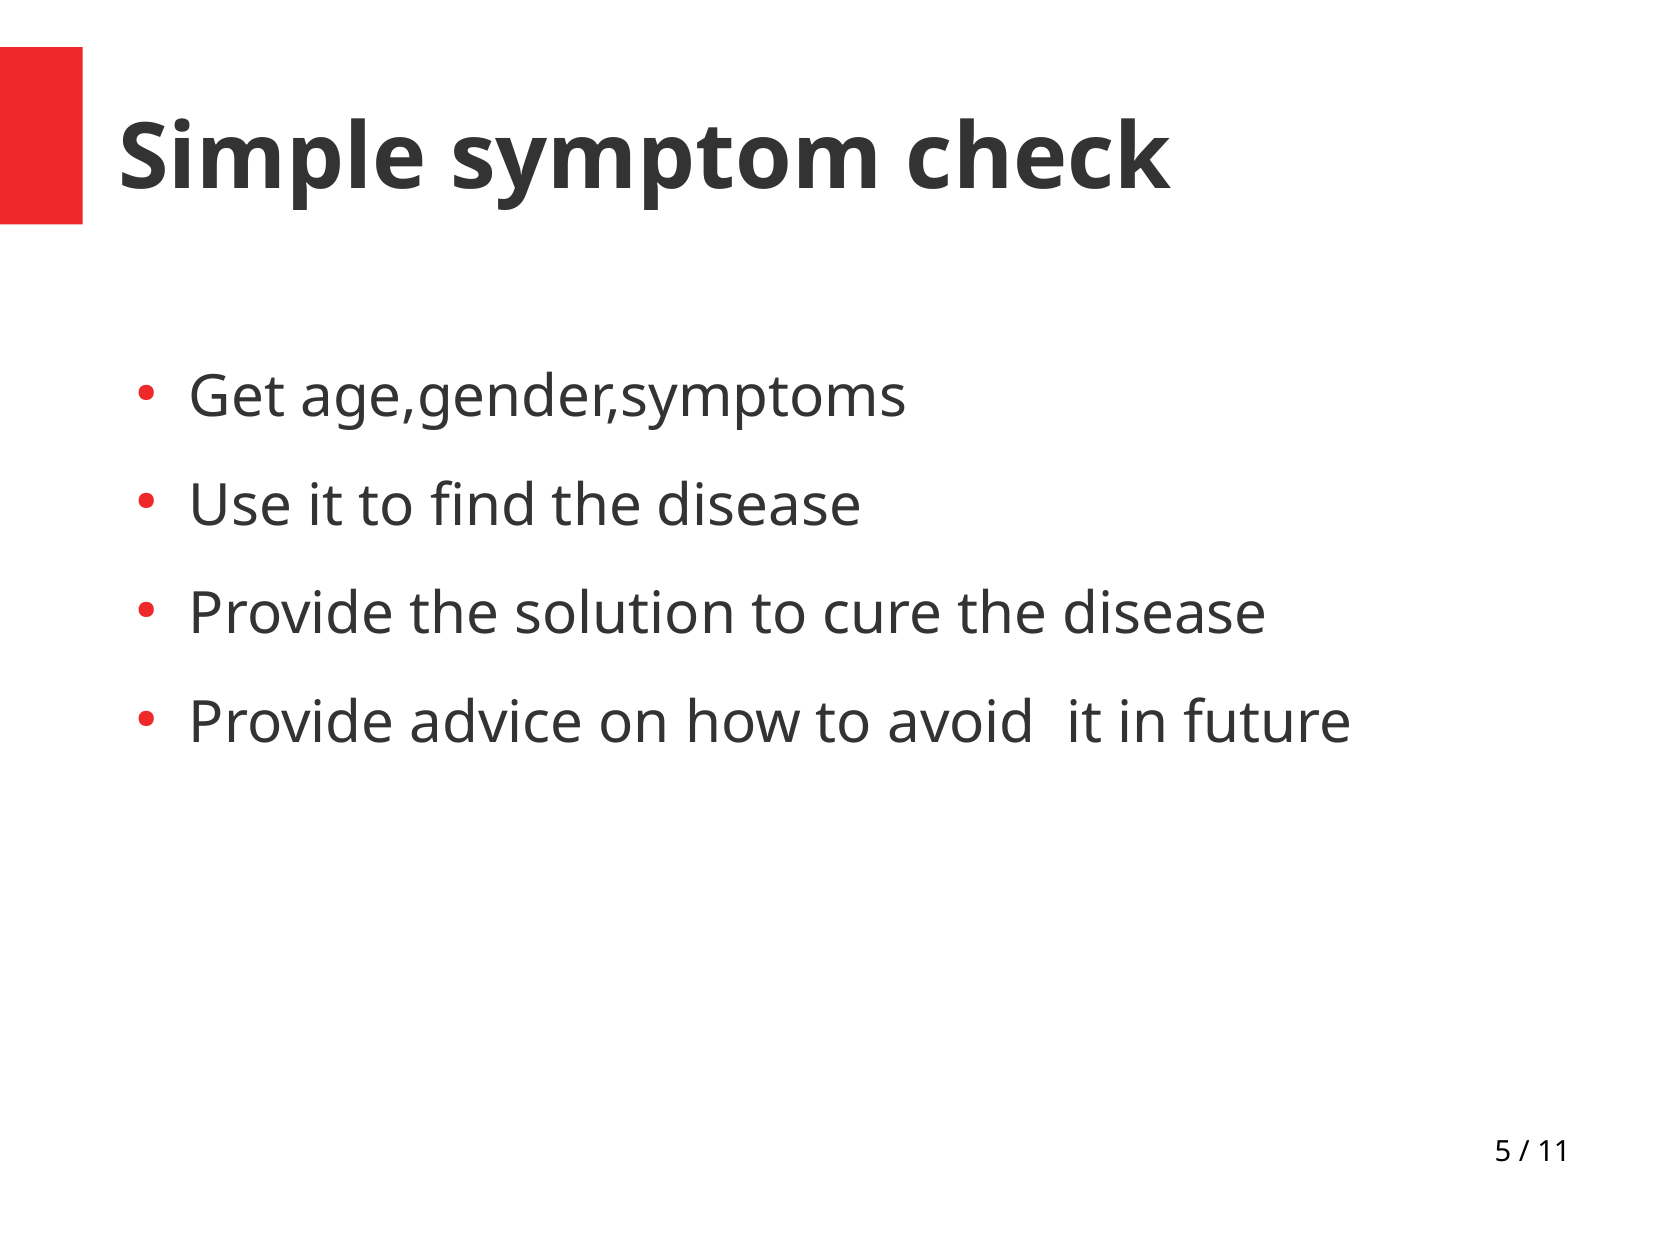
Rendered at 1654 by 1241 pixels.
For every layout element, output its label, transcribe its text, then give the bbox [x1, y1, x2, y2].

title Simple symptom check [118, 49, 1571, 257]
list Get age,gender,symptoms Use it to find the disease Provide the solution to cure the disease Provide advice on how to avoid it in future [118, 354, 1536, 1074]
